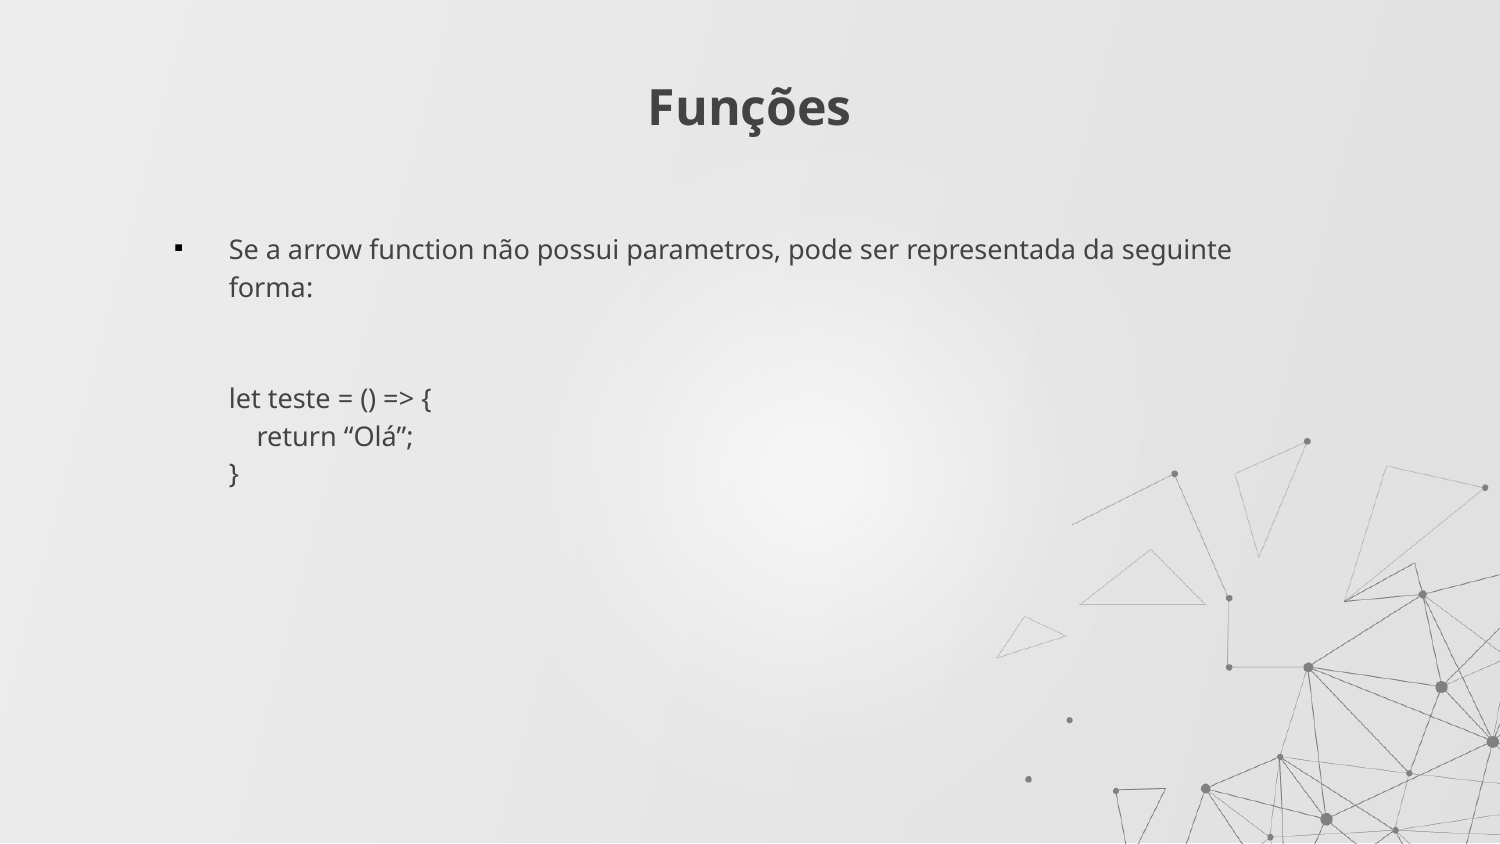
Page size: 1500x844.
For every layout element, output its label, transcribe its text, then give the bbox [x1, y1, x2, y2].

title Funções [60, 60, 1441, 216]
list Se a arrow function não possui parametros, pode ser representada da seguinte forma: let teste = () => { return “Olá”; } [142, 216, 1278, 455]
picture [0, 0, 1500, 844]
